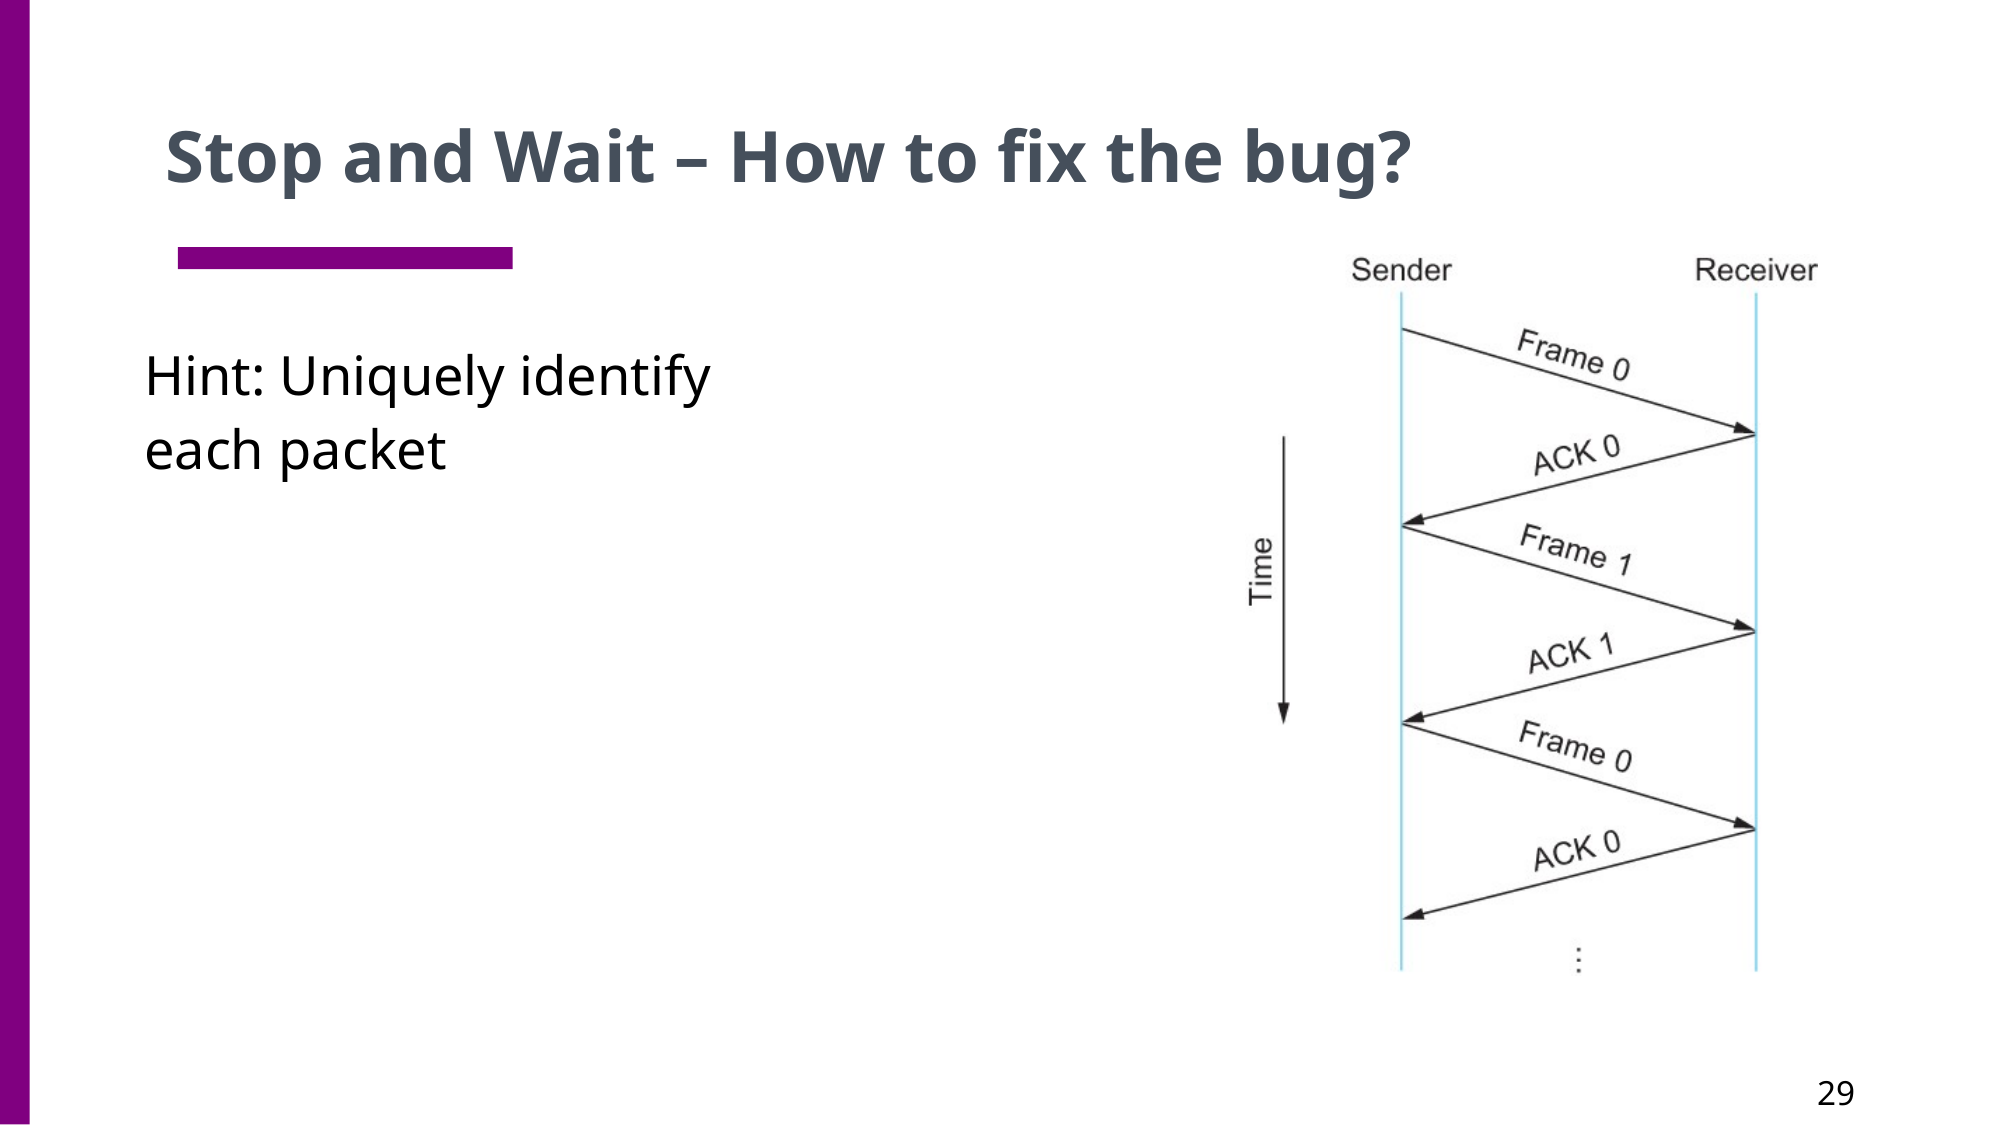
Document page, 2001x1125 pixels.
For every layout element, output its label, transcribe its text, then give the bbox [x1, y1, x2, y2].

text_box Hint: Uniquely identify each packet [129, 329, 871, 1072]
picture [1245, 254, 1818, 976]
text_box Stop and Wait – How to fix the bug? [151, 0, 1849, 212]
